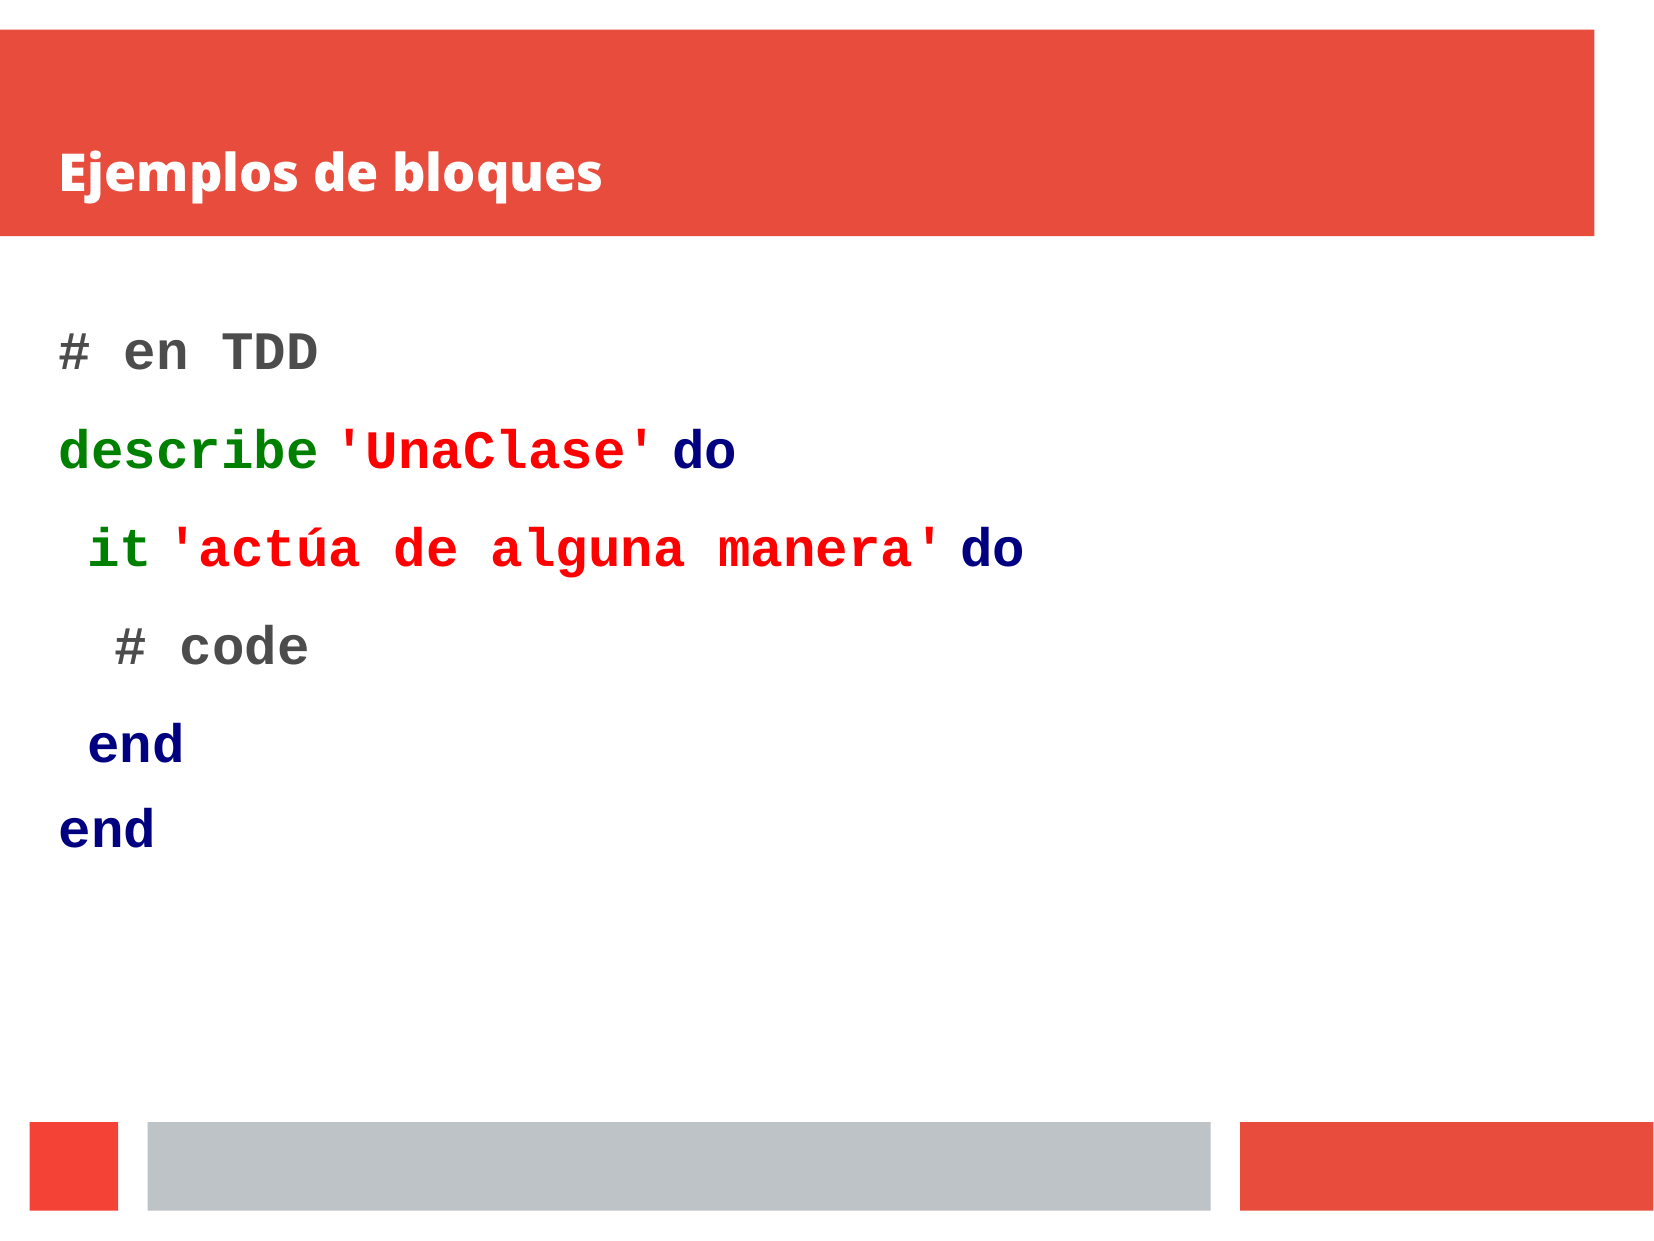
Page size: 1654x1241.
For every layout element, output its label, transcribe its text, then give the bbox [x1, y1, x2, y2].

title Ejemplos de bloques [59, 59, 1595, 207]
list # en TDD describe 'UnaClase' do it 'actúa de alguna manera' do # code end end [59, 324, 1565, 1093]
